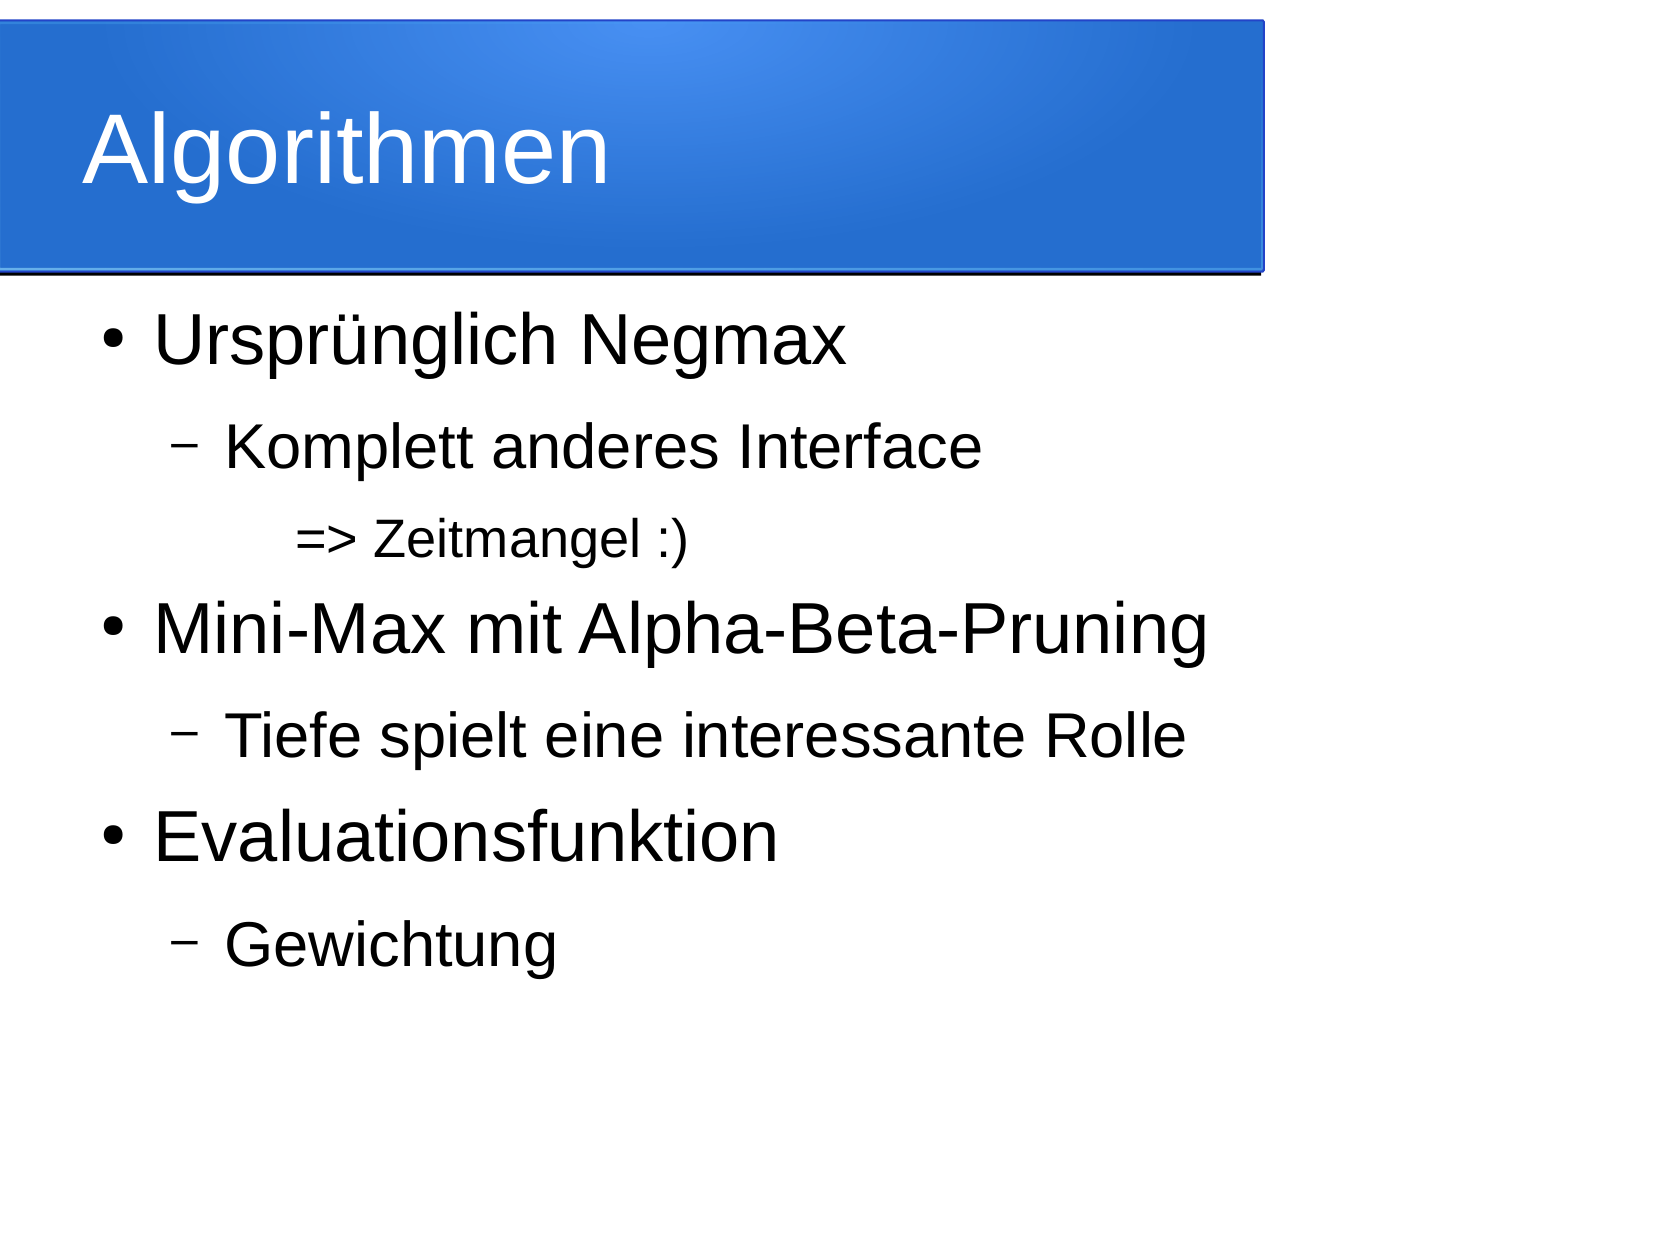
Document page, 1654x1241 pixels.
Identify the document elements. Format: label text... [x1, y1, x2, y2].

title Algorithmen [82, 47, 1235, 252]
list Ursprünglich Negmax Komplett anderes Interface => Zeitmangel :) Mini-Max mit Alpha-Beta-Pruning Tiefe spielt eine interessante Rolle Evaluationsfunktion Gewichtung [82, 299, 1571, 1019]
